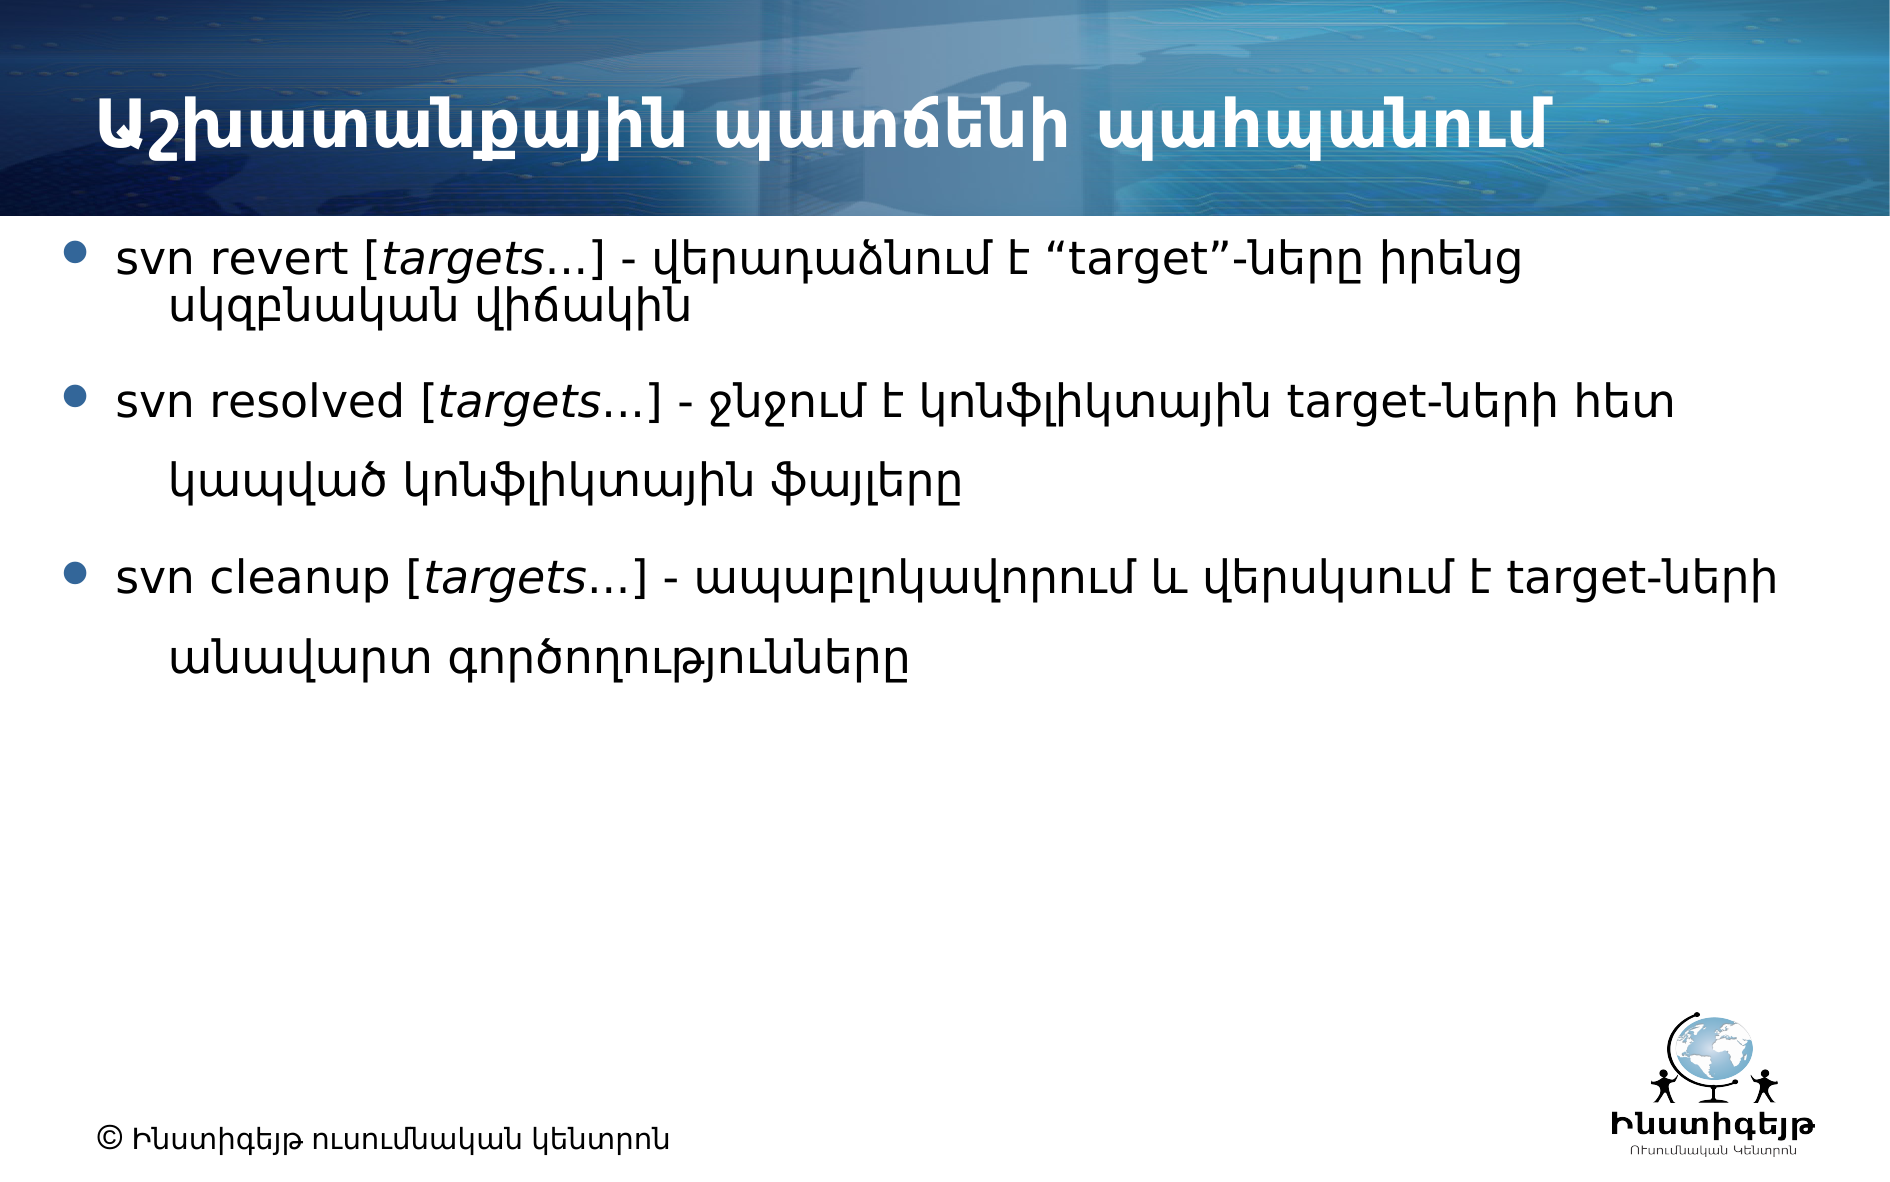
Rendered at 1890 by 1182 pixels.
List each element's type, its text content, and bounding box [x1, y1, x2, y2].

title Աշխատանքային պատճենի պահպանում [94, 54, 1793, 210]
picture [0, 0, 1890, 216]
picture [1612, 1012, 1815, 1157]
list svn revert [targets...] - վերադաձնում է “target”-ները իրենց սկզբնական վիճակին svn resolved [targets...] - ջնջում է կոնֆլիկտային target-ների հետ կապված կոնֆլիկտային ֆայլերը svn cleanup [targets...] - ապաբլոկավորում և վերսկսում է target-ների անավարտ գործողությունները [59, 236, 1831, 1001]
